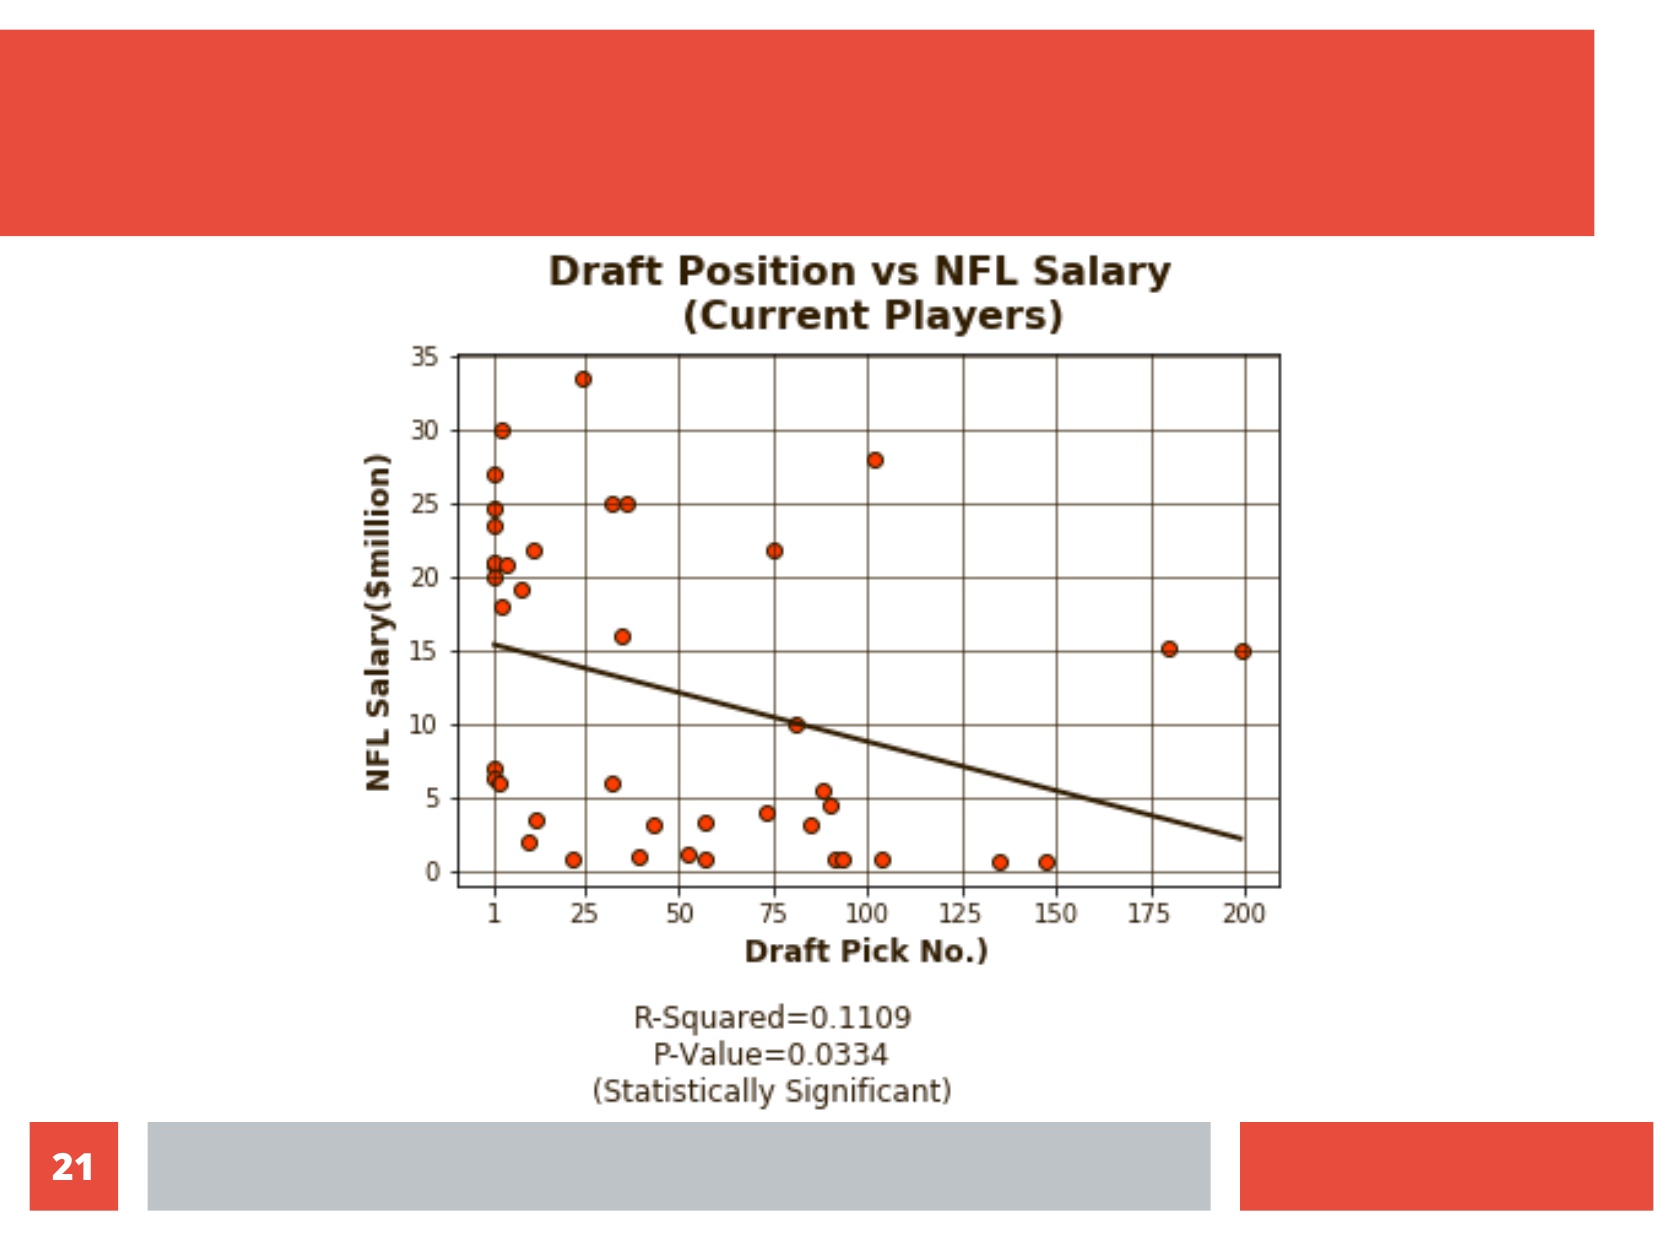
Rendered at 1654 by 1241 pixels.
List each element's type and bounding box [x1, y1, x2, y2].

picture [350, 239, 1304, 1127]
